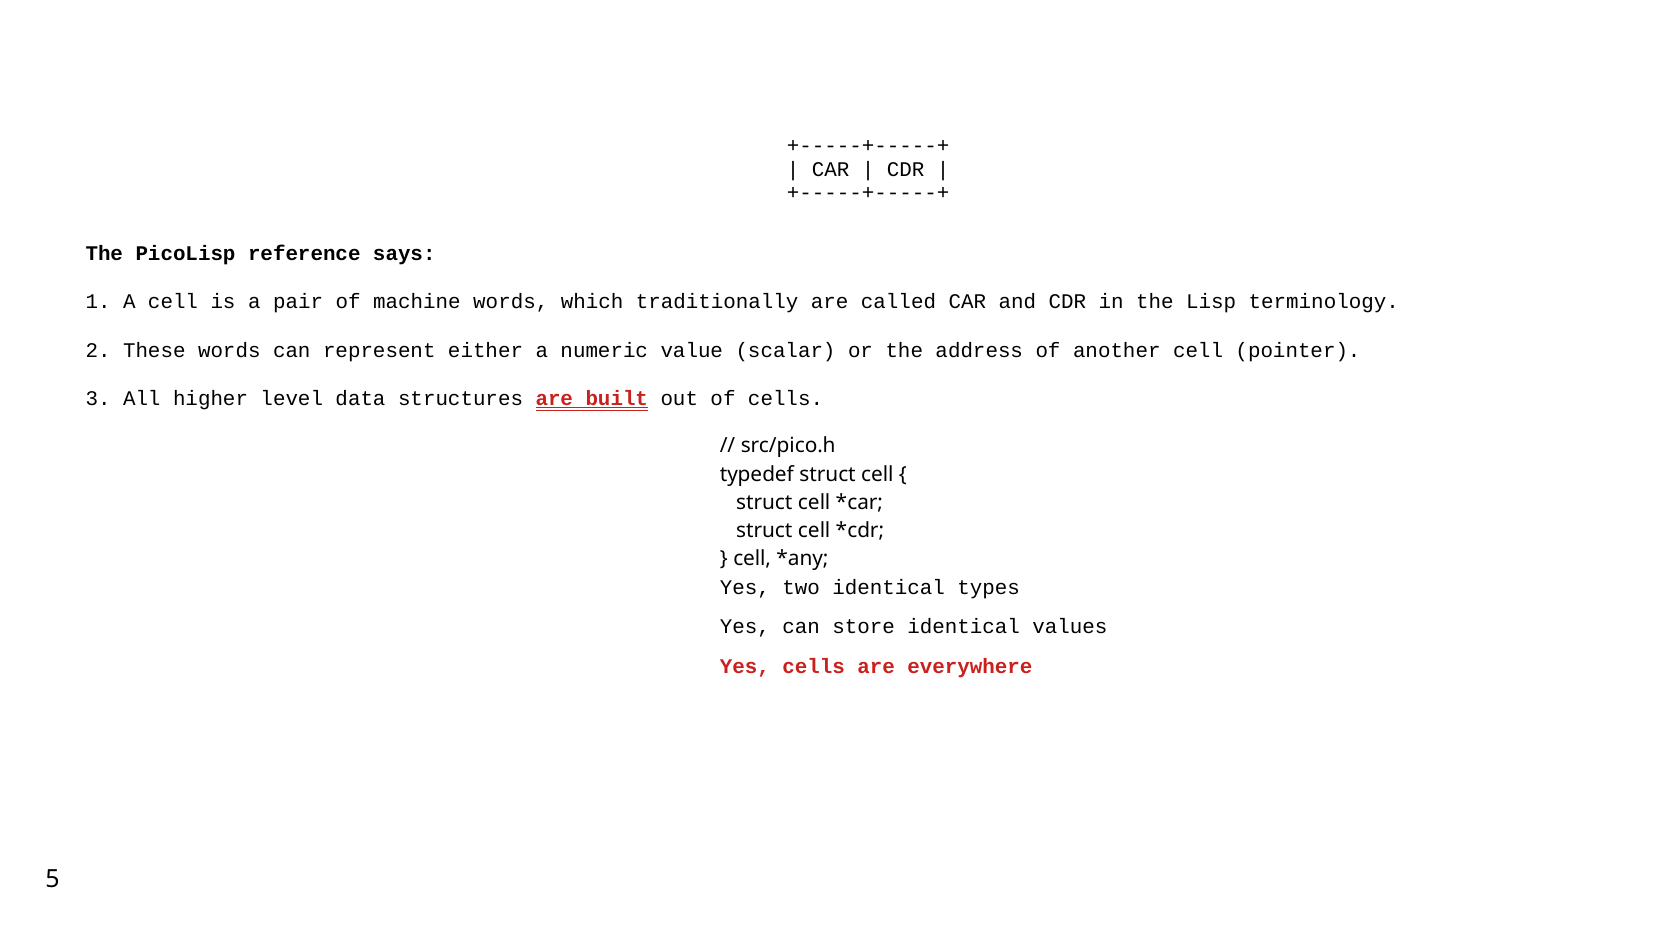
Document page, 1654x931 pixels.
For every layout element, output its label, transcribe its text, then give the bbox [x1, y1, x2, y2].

text_box +-----+-----+ | CAR | CDR | +-----+-----+ [762, 128, 974, 214]
text_box // src/pico.h typedef struct cell { struct cell *car; struct cell *cdr; } cell, *any; [705, 433, 998, 569]
text_box Yes, can store identical values [705, 608, 1141, 648]
text_box Yes, two identical types [705, 570, 1044, 608]
text_box Yes, cells are everywhere [705, 648, 1141, 688]
text_box <number> [30, 855, 76, 901]
text_box The PicoLisp reference says: 1. A cell is a pair of machine words, which traditionally are called CAR and CDR in the Lisp terminology. 2. These words can represent either a numeric value (scalar) or the address of another cell (pointer). 3. All higher level data structures are built out of cells. [70, 235, 1426, 420]
